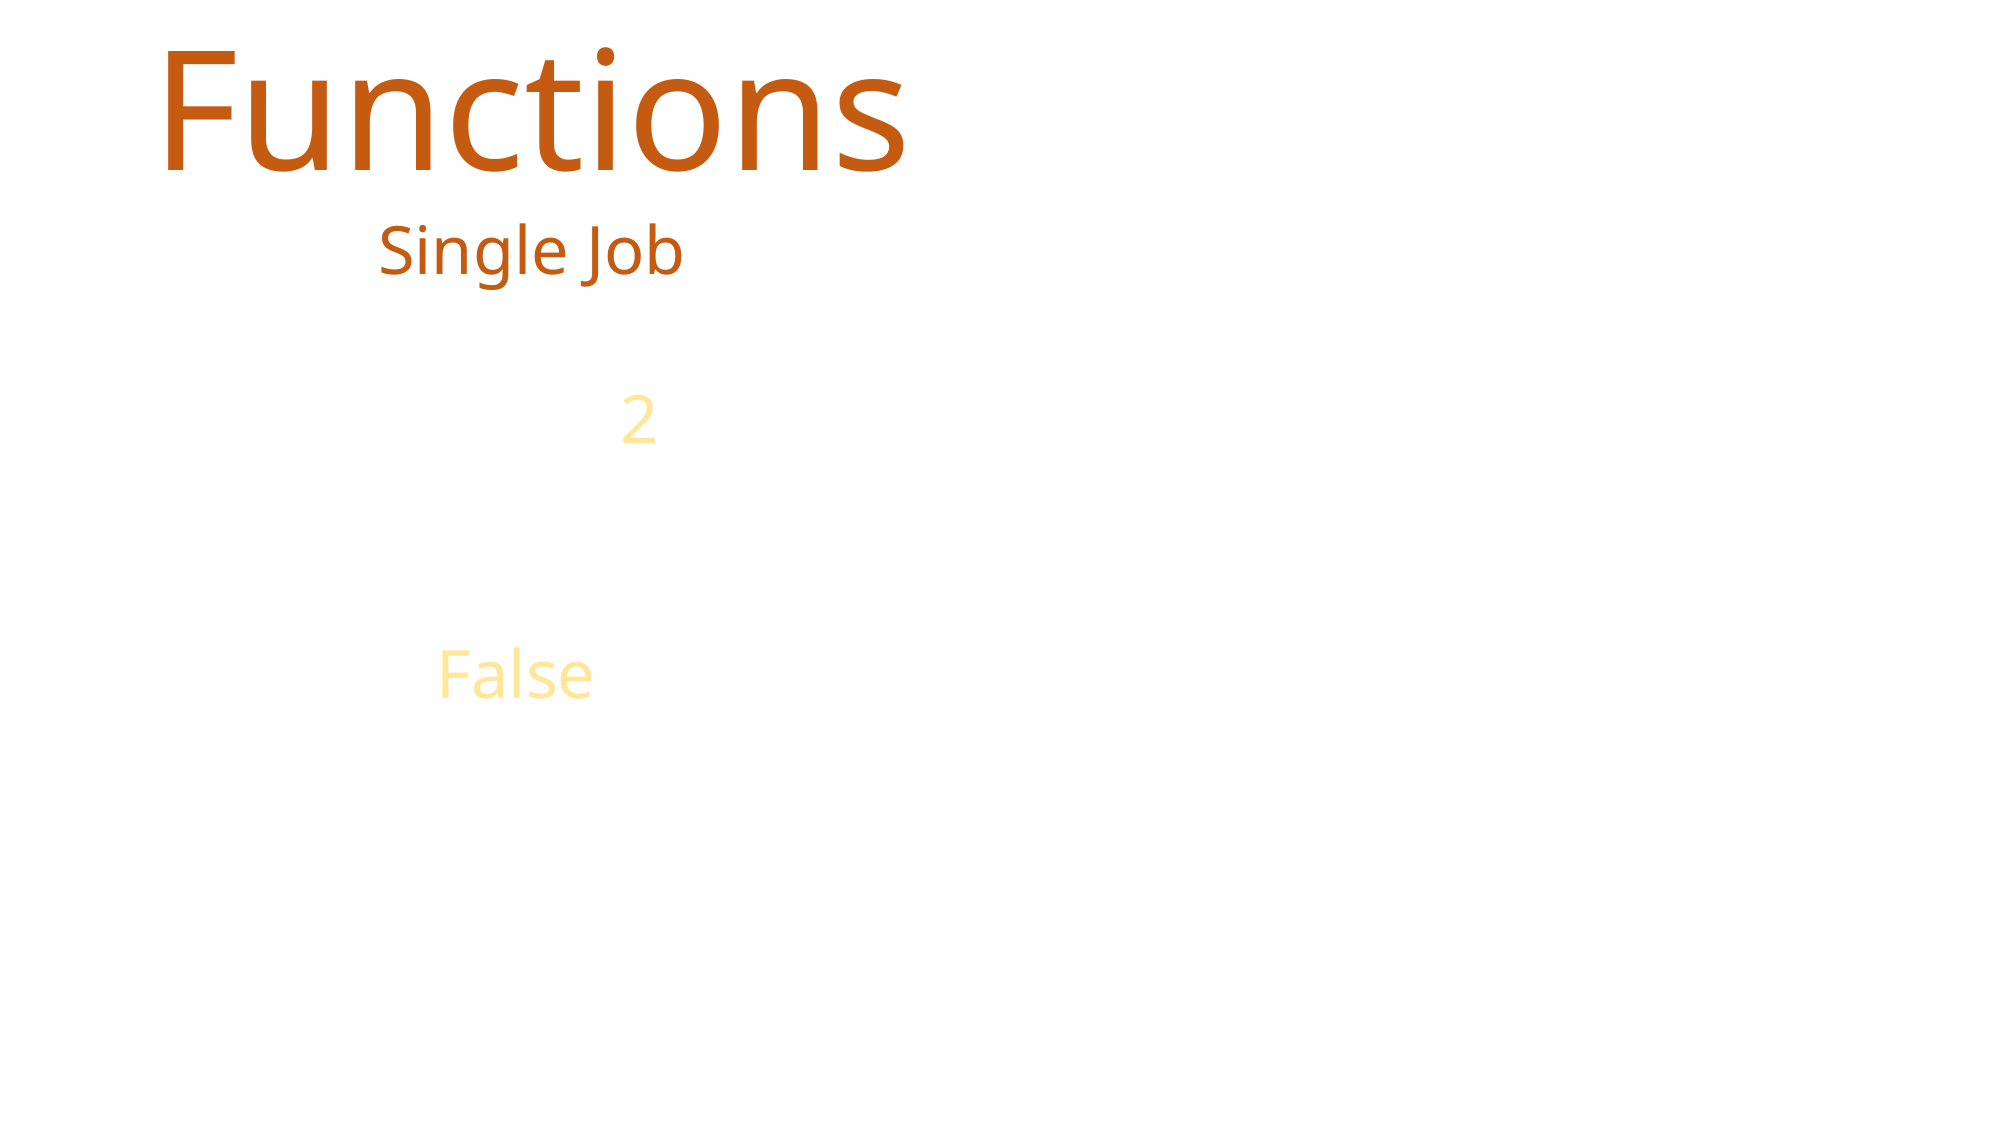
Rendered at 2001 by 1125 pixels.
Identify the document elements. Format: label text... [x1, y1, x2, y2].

list Functions Single Job def is_odd(number): if number % 2: return True return False [137, 34, 1863, 1088]
